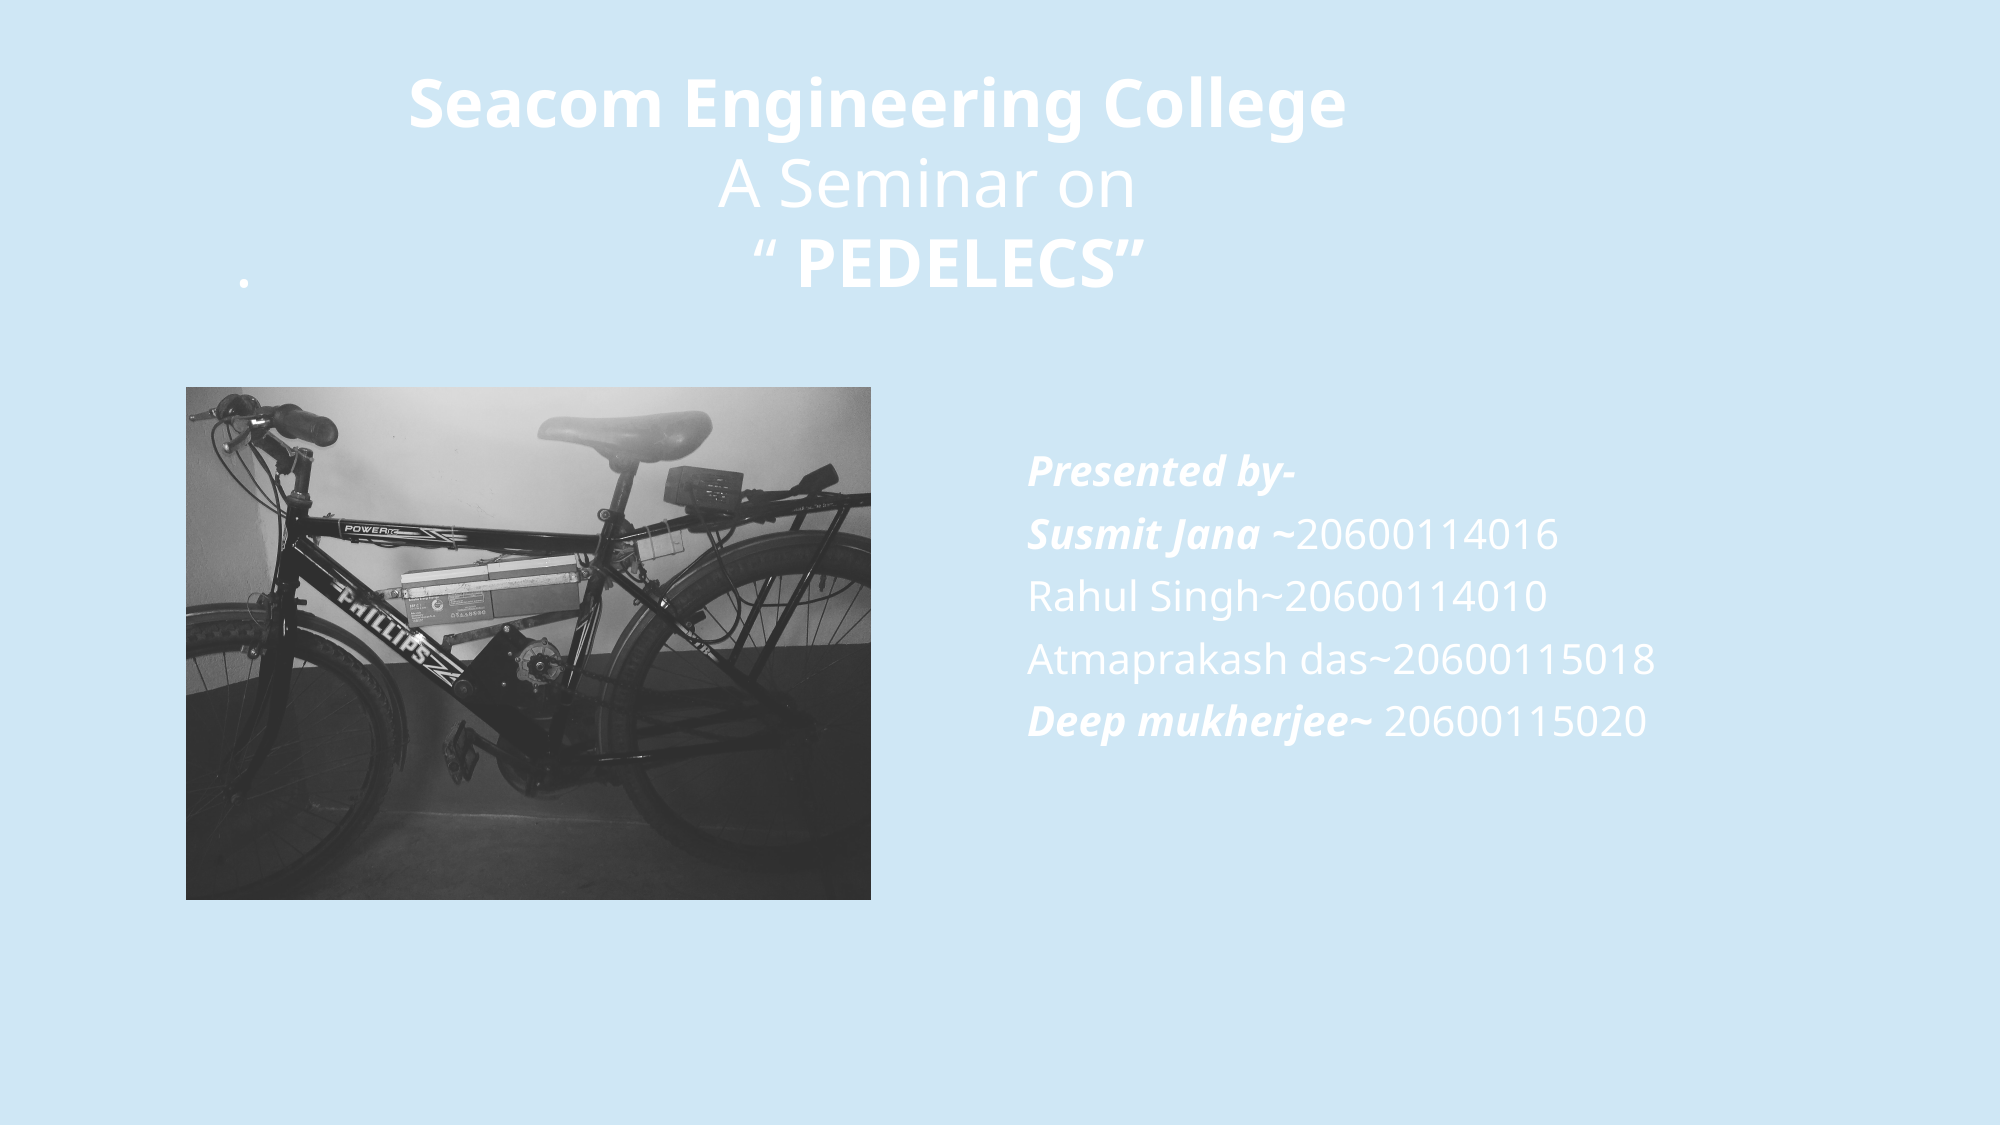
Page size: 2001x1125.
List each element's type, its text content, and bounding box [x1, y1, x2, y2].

picture [186, 387, 871, 901]
list Presented by- Susmit Jana ~20600114016 Rahul Singh~20600114010 Atmaprakash das~20600115018 Deep mukherjee~ 20600115020 [1012, 437, 1813, 950]
title Seacom Engineering College A Seminar on . “ PEDELECS” [220, 53, 1846, 366]
